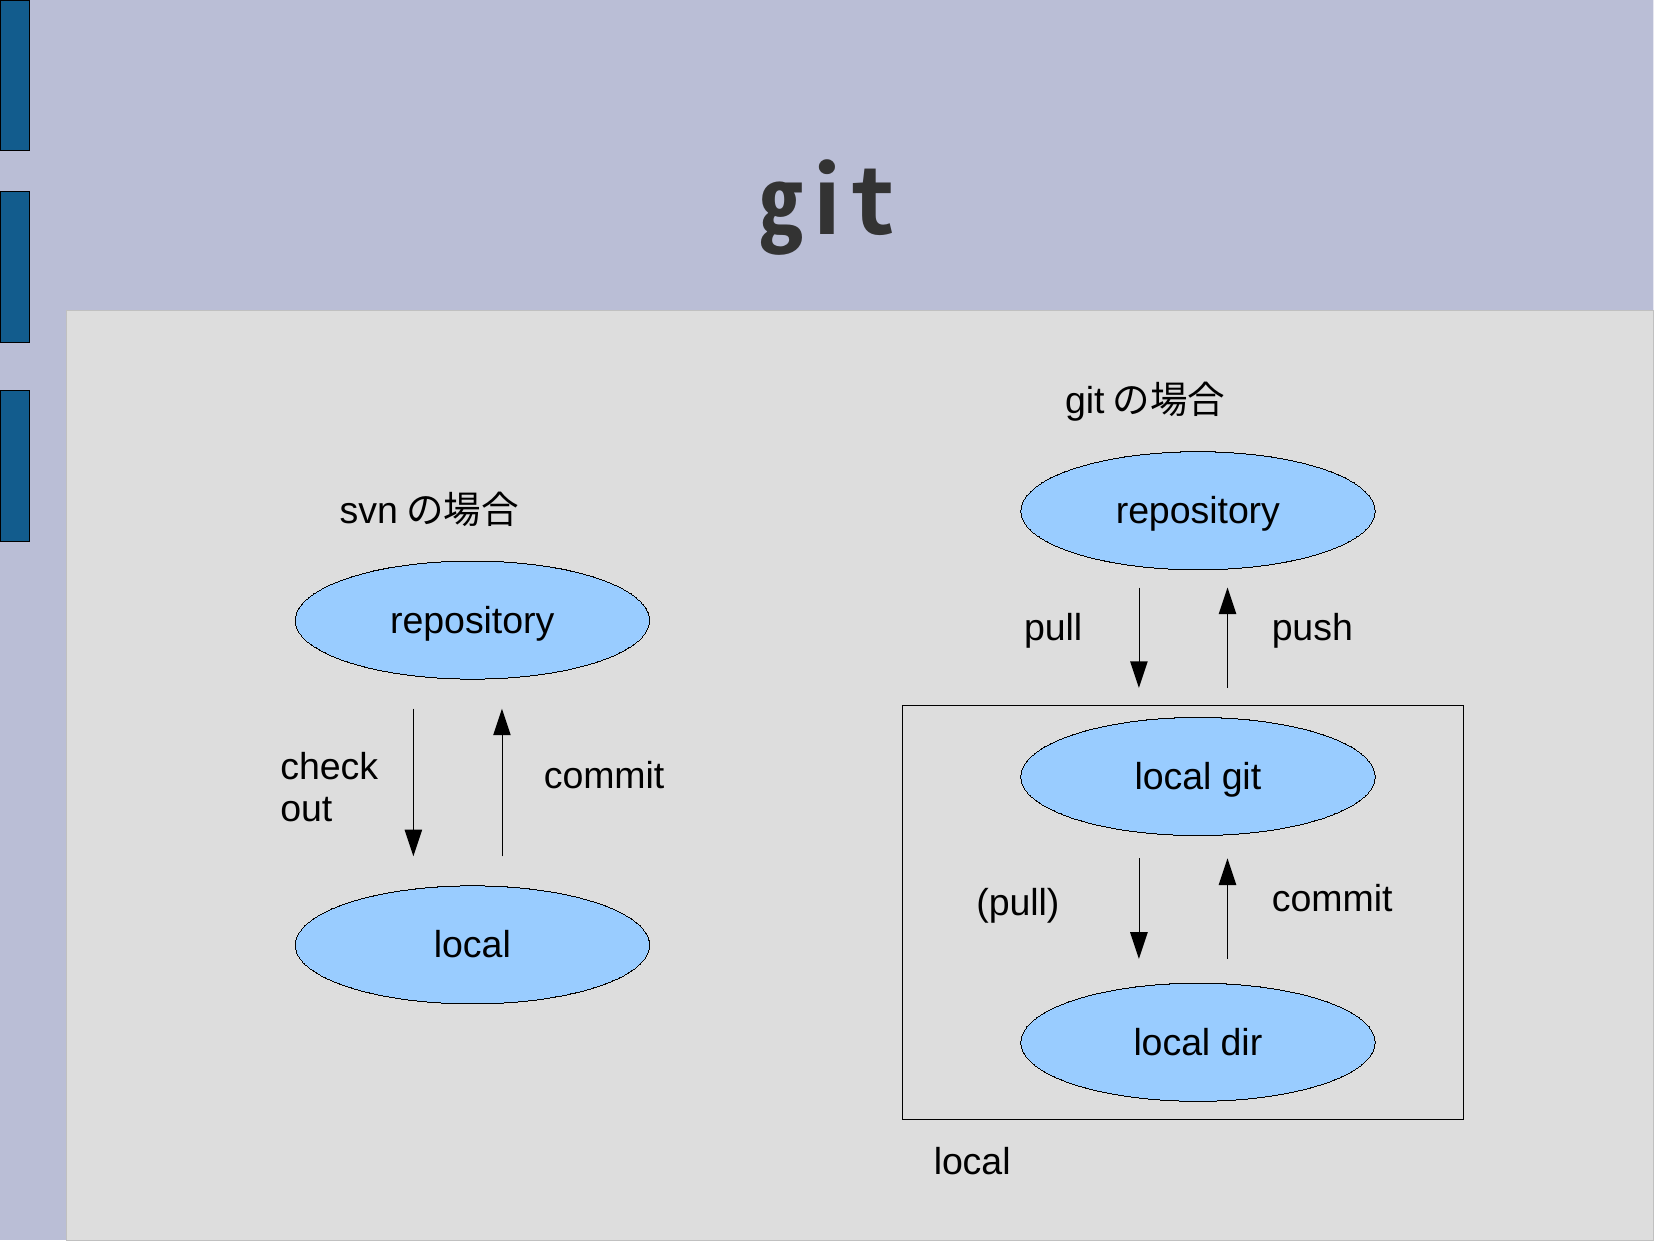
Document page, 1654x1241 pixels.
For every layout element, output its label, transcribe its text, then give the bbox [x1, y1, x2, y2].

text_box check out [265, 738, 394, 838]
text_box repository [1020, 451, 1376, 570]
text_box commit [529, 747, 680, 805]
text_box local [295, 885, 650, 1004]
title git [121, 91, 1534, 299]
text_box commit [1257, 870, 1408, 928]
text_box pull [1009, 599, 1097, 657]
text_box svnの場合 [324, 472, 534, 530]
text_box push [1257, 599, 1368, 657]
text_box local git [1020, 717, 1376, 836]
text_box local dir [1020, 983, 1376, 1102]
text_box local [919, 1132, 1097, 1194]
text_box gitの場合 [1050, 363, 1241, 421]
text_box (pull) [961, 874, 1139, 936]
text_box repository [295, 561, 650, 680]
